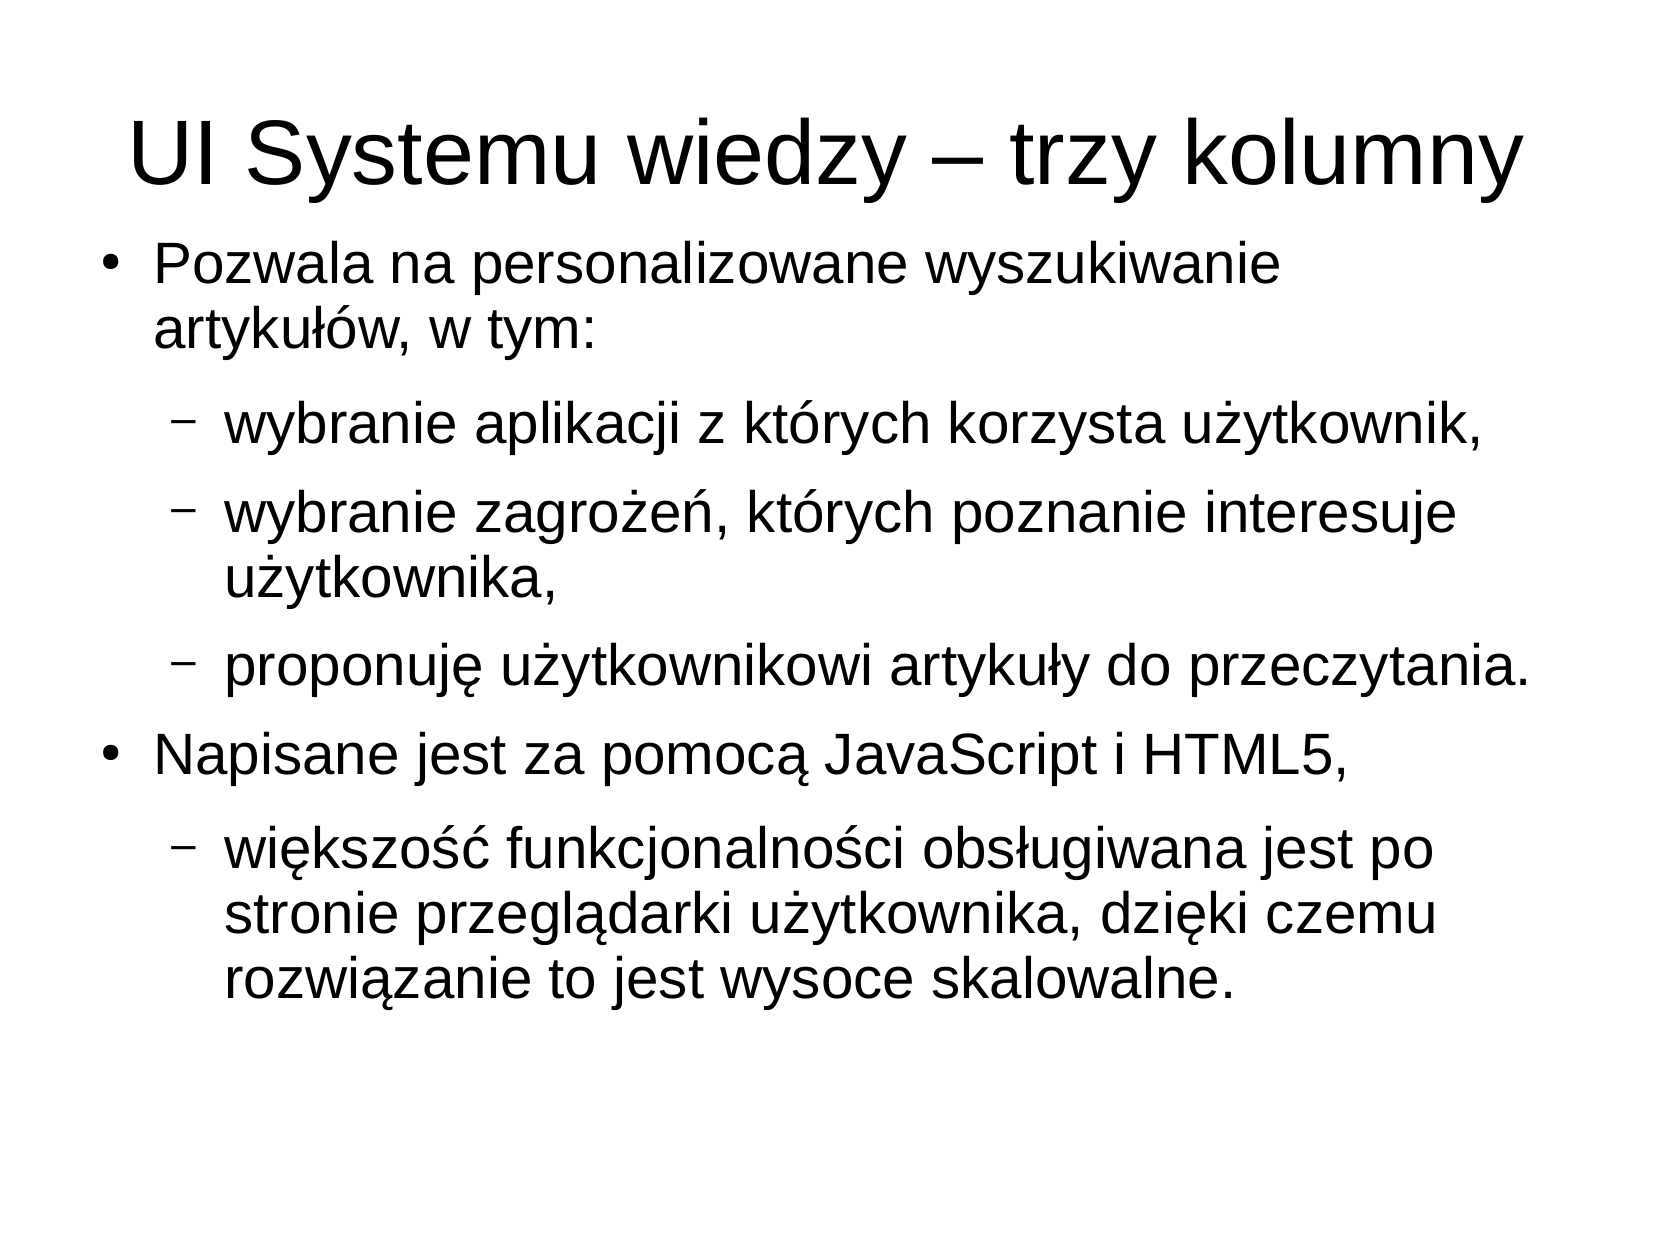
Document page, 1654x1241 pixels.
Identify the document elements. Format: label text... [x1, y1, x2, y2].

title UI Systemu wiedzy – trzy kolumny [82, 49, 1571, 257]
list Pozwala na personalizowane wyszukiwanie artykułów, w tym: wybranie aplikacji z których korzysta użytkownik, wybranie zagrożeń, których poznanie interesuje użytkownika, proponuję użytkownikowi artykuły do przeczytania. Napisane jest za pomocą JavaScript i HTML5, większość funkcjonalności obsługiwana jest po stronie przeglądarki użytkownika, dzięki czemu rozwiązanie to jest wysoce skalowalne. [82, 231, 1538, 1111]
